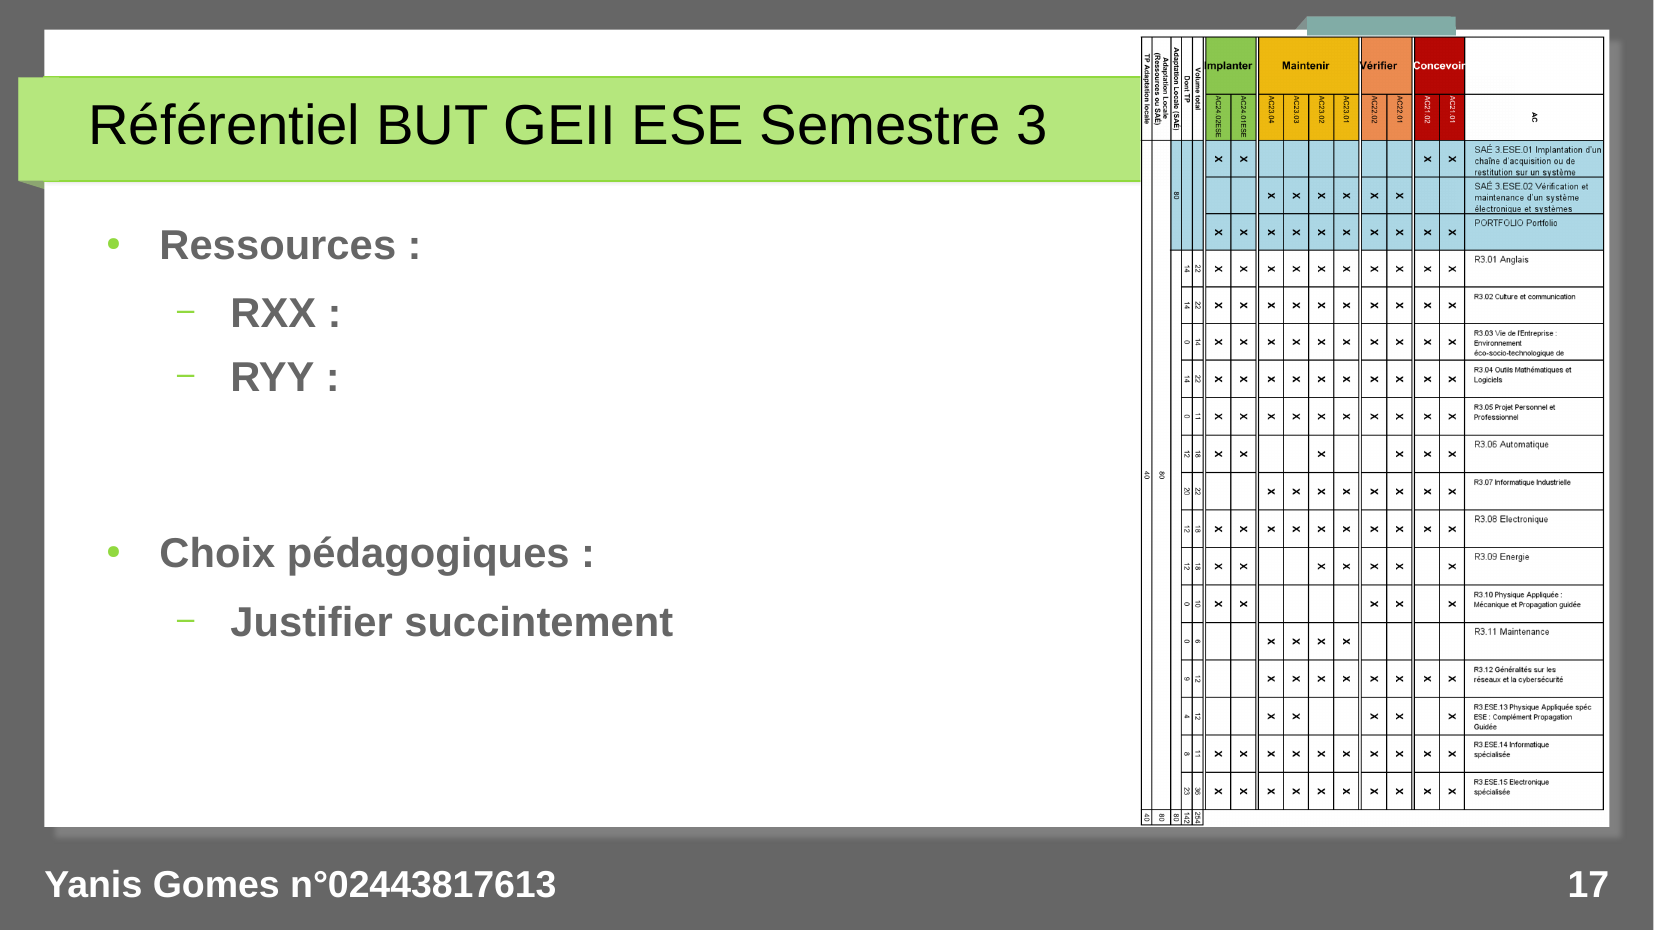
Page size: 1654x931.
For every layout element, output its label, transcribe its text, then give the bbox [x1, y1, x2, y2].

title Référentiel BUT GEII ESE Semestre 3 [88, 73, 1141, 178]
list Choix pédagogiques : Justifier succintement [88, 529, 1140, 812]
list Ressources : RXX : RYY : [88, 221, 1141, 504]
text_box Yanis Gomes n°02443817613 [29, 856, 680, 916]
text_box 29 [974, 856, 1625, 916]
picture [1140, 35, 1607, 827]
